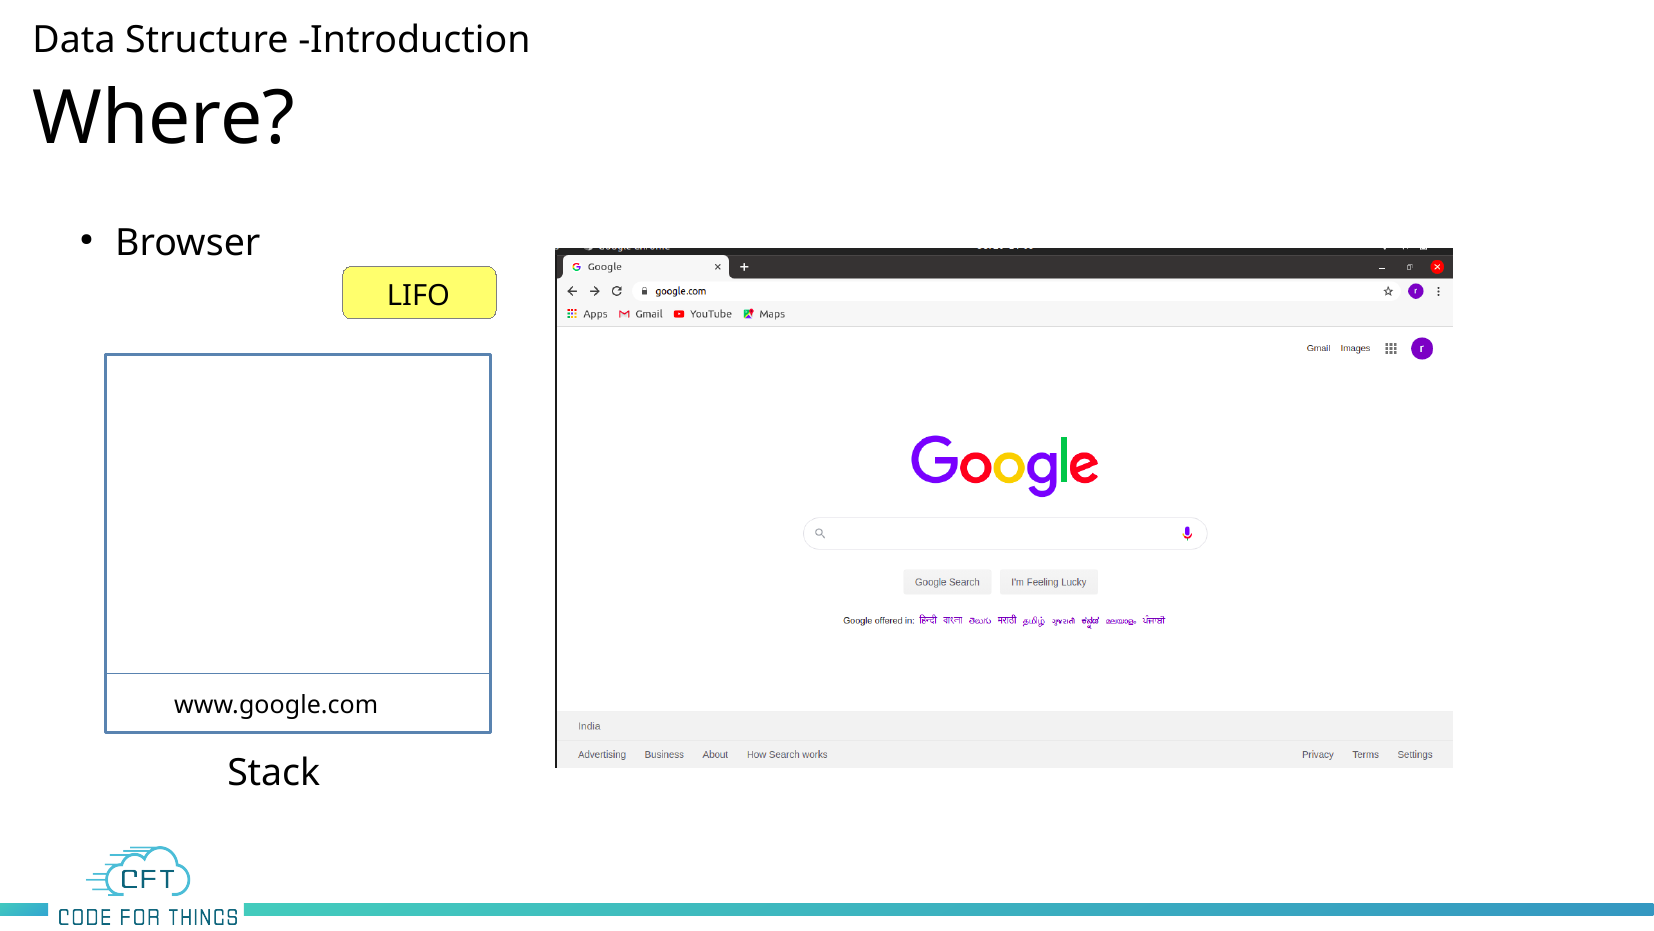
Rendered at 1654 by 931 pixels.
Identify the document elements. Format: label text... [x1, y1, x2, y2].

text_box [342, 266, 497, 319]
title Data Structure -Introduction Where? [32, 12, 1184, 166]
text_box LIFO [372, 266, 479, 316]
text_box Stack [177, 738, 367, 797]
text_box [105, 674, 491, 733]
text_box Browser [64, 207, 449, 267]
text_box www.google.com [159, 679, 408, 724]
picture [555, 248, 1453, 768]
picture [59, 846, 237, 925]
text_box [105, 354, 491, 673]
